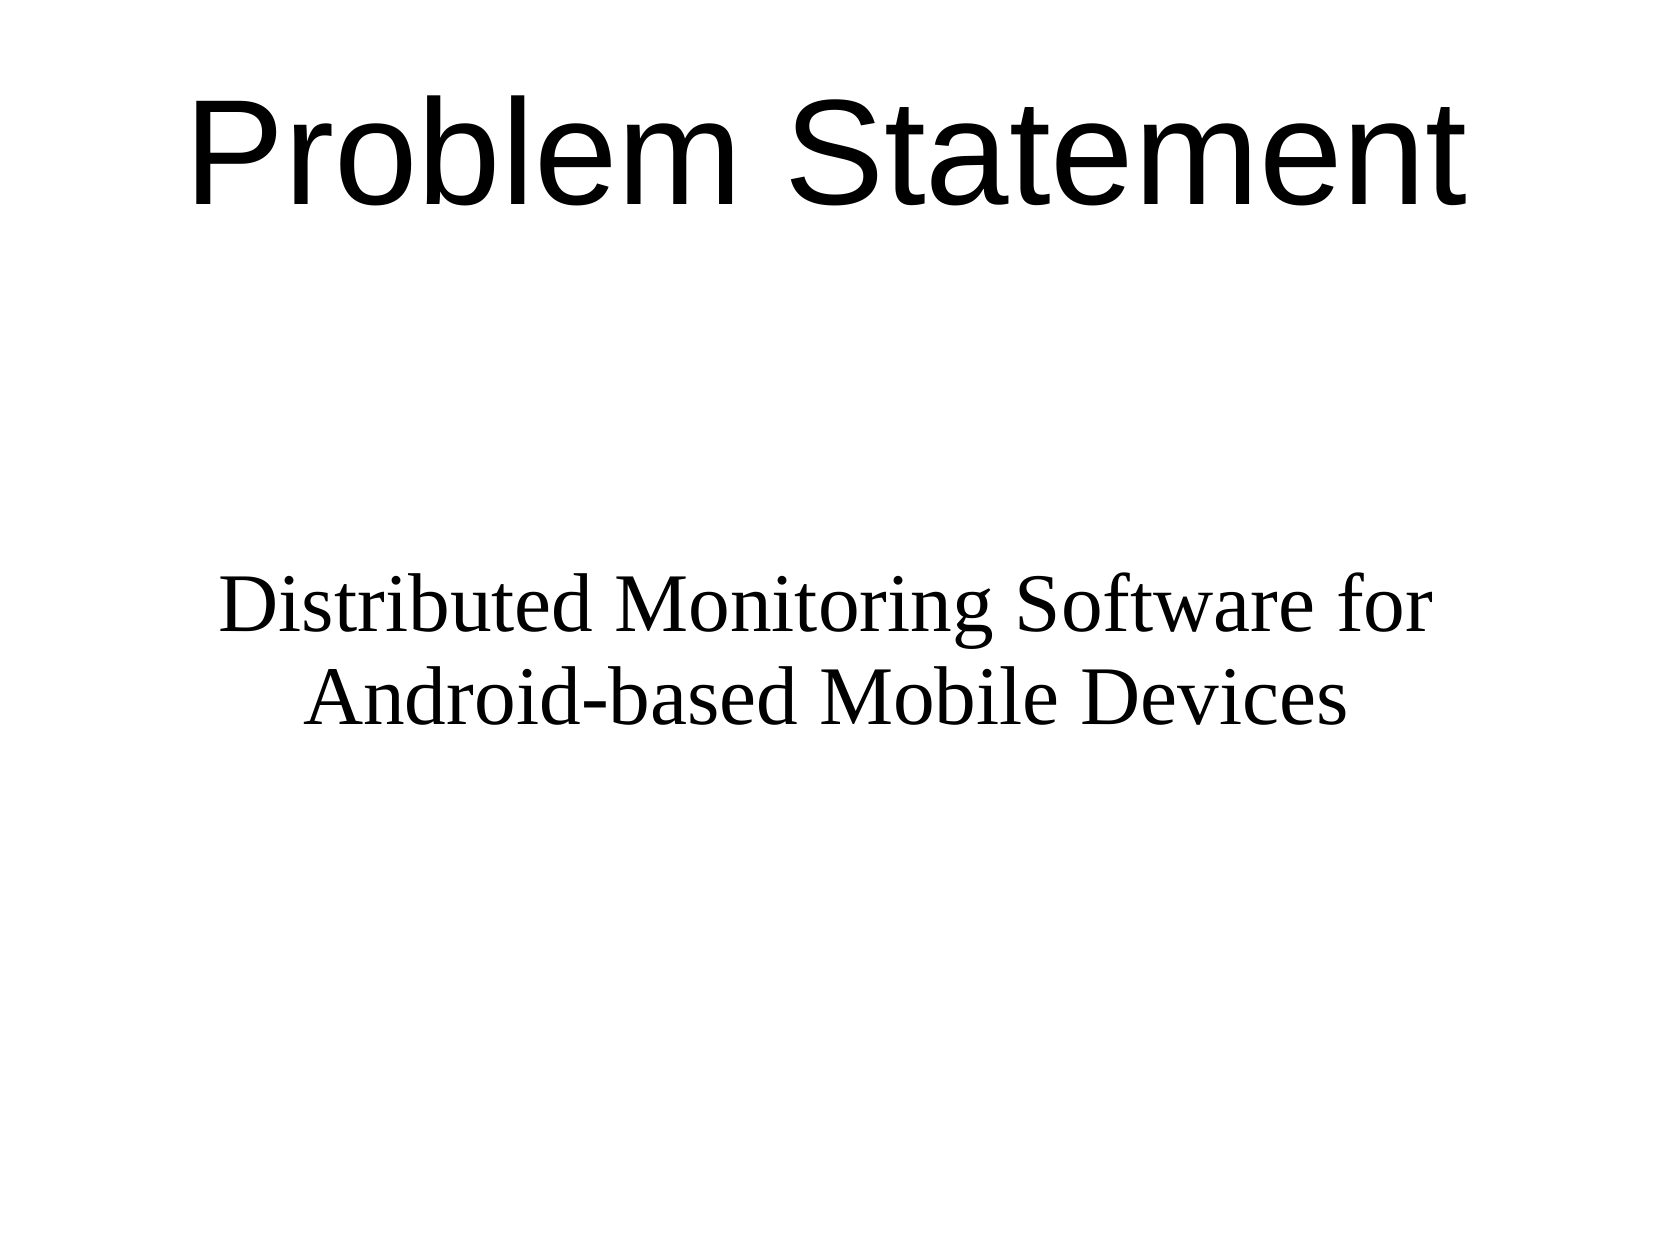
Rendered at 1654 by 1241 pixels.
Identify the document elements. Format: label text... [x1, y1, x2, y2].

title Problem Statement [82, 49, 1571, 257]
subtitle Distributed Monitoring Software for Android-based Mobile Devices [82, 290, 1571, 1010]
